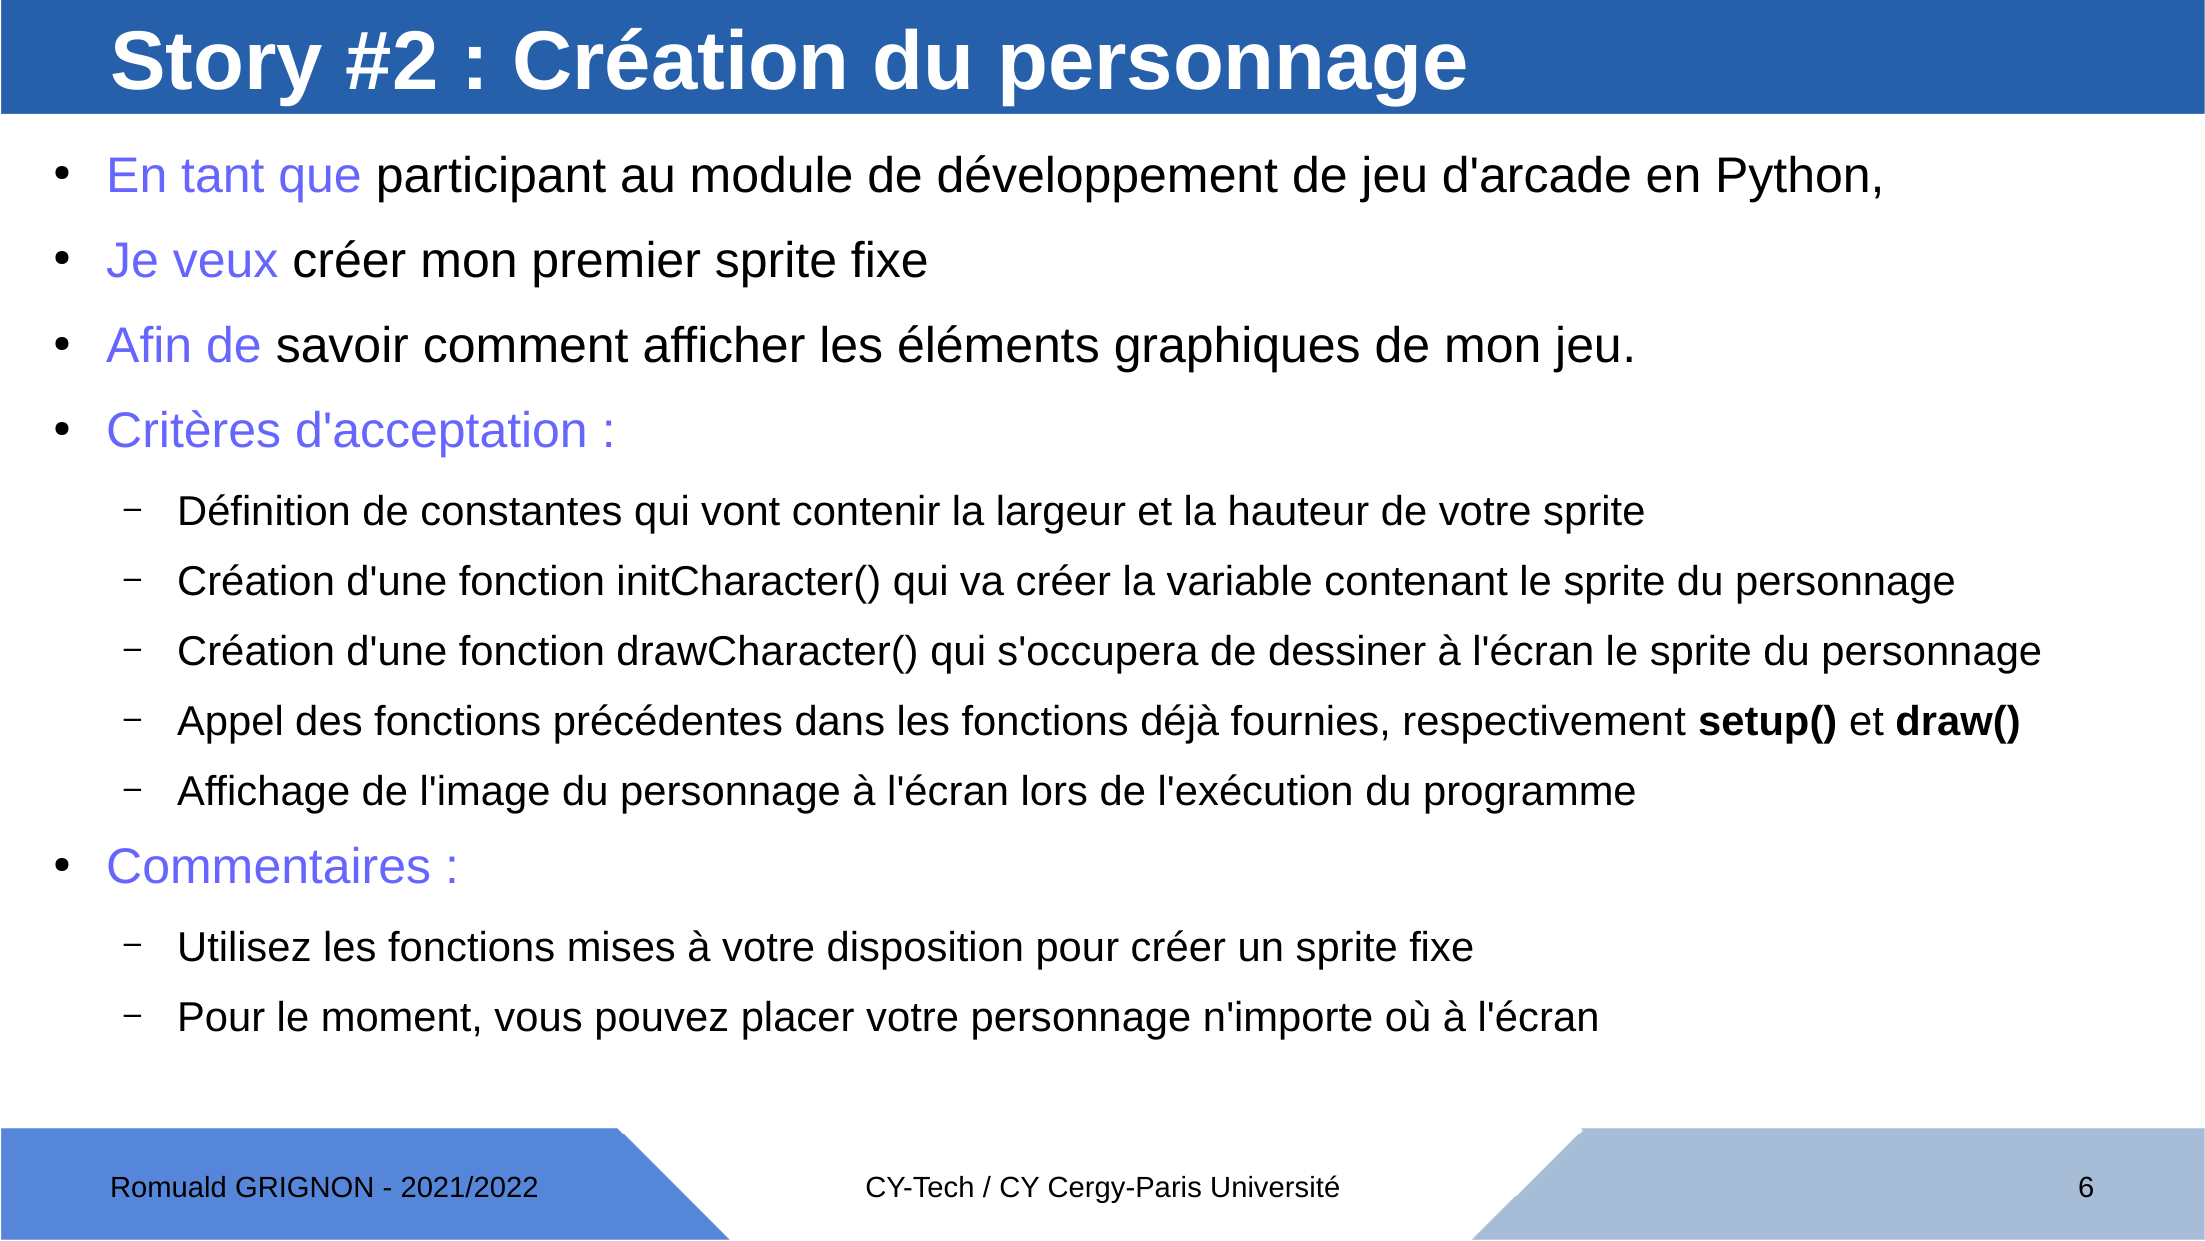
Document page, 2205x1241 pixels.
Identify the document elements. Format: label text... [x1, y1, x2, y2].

title Story #2 : Création du personnage [110, 49, 2095, 217]
list En tant que participant au module de développement de jeu d'arcade en Python, Je veux créer mon premier sprite fixe Afin de savoir comment afficher les éléments graphiques de mon jeu. Critères d'acceptation : Définition de constantes qui vont contenir la largeur et la hauteur de votre sprite Création d'une fonction initCharacter() qui va créer la variable contenant le sprite du personnage Création d'une fonction drawCharacter() qui s'occupera de dessiner à l'écran le sprite du personnage Appel des fonctions précédentes dans les fonctions déjà fournies, respectivement setup() et draw() Affichage de l'image du personnage à l'écran lors de l'exécution du programme Commentaires : Utilisez les fonctions mises à votre disposition pour créer un sprite fixe Pour le moment, vous pouvez placer votre personnage n'importe où à l'écran [35, 217, 2186, 1087]
picture [0, 0, 2205, 1241]
